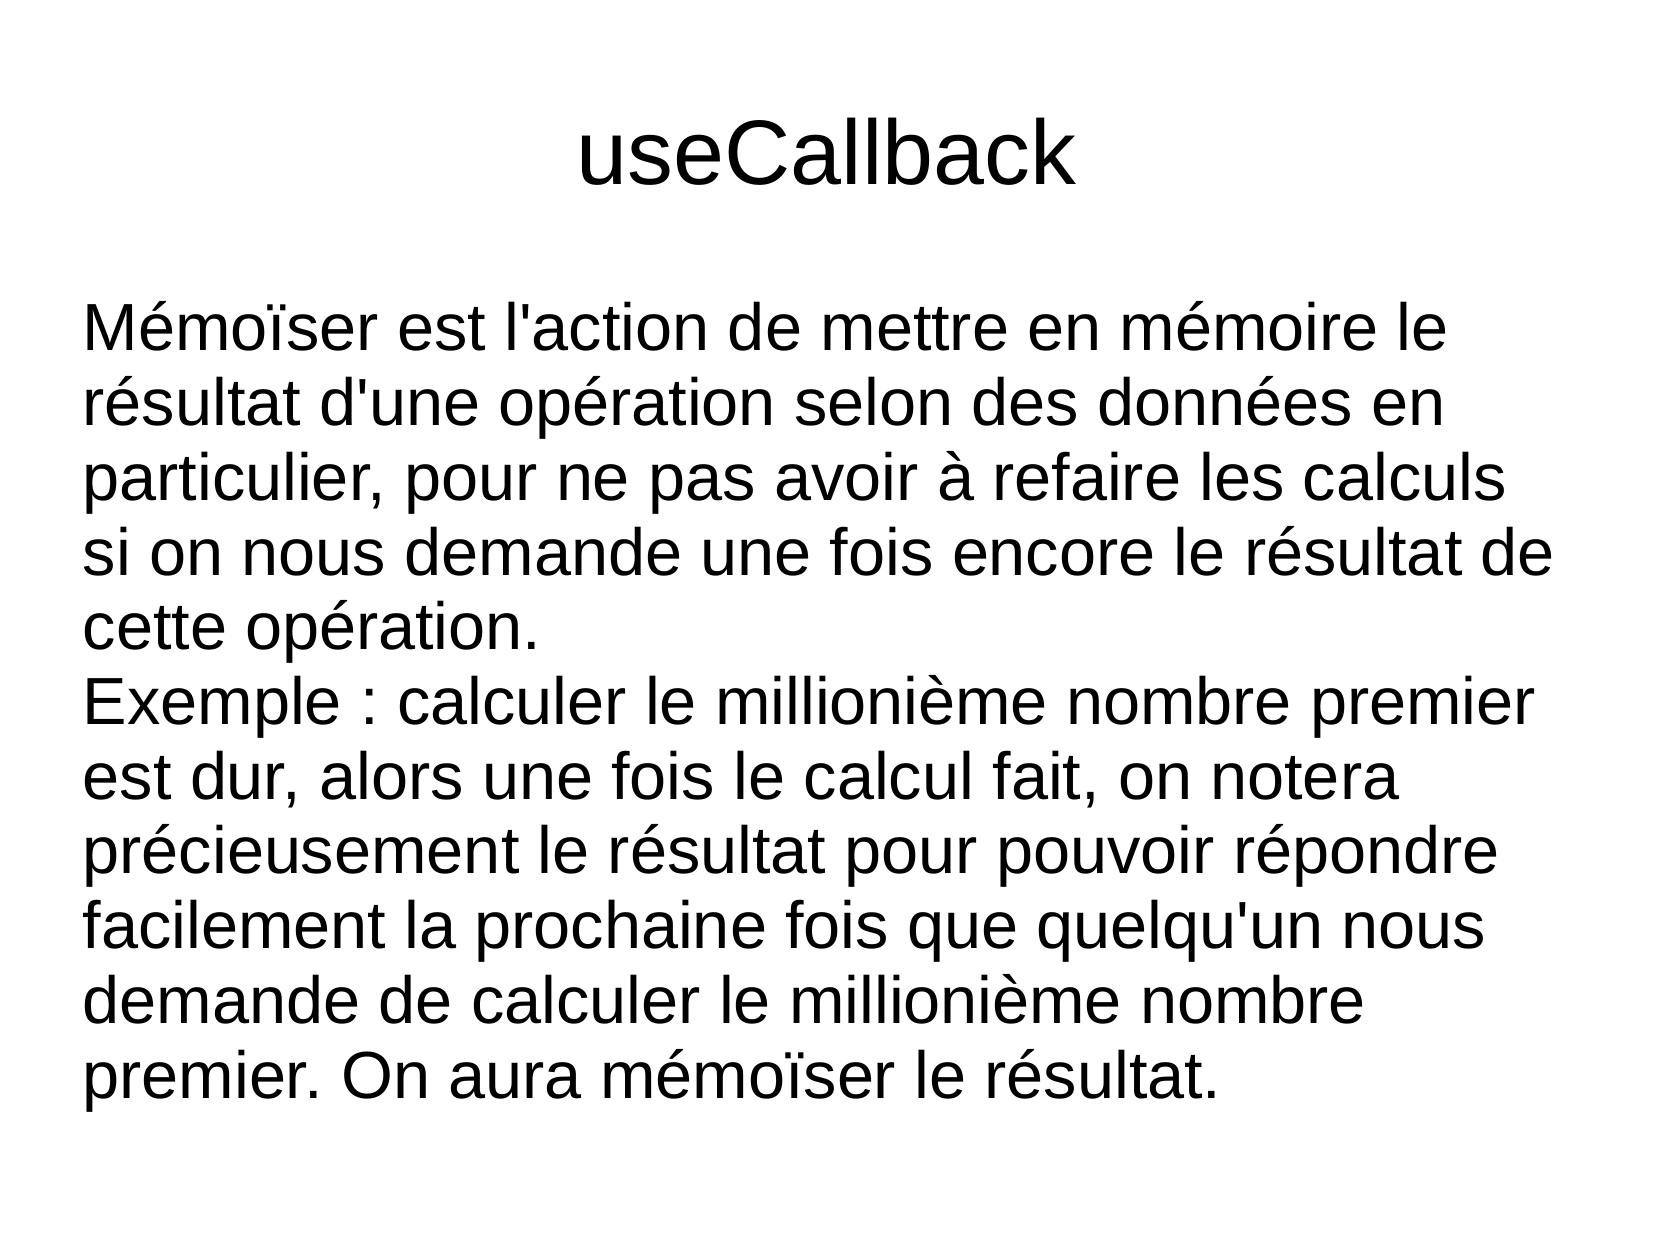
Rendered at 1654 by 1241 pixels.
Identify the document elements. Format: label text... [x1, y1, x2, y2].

subtitle Mémoïser est l'action de mettre en mémoire le résultat d'une opération selon des données en particulier, pour ne pas avoir à refaire les calculs si on nous demande une fois encore le résultat de cette opération. Exemple : calculer le millionième nombre premier est dur, alors une fois le calcul fait, on notera précieusement le résultat pour pouvoir répondre facilement la prochaine fois que quelqu'un nous demande de calculer le millionième nombre premier. On aura mémoïser le résultat. [82, 290, 1571, 1188]
title useCallback [82, 49, 1571, 257]
